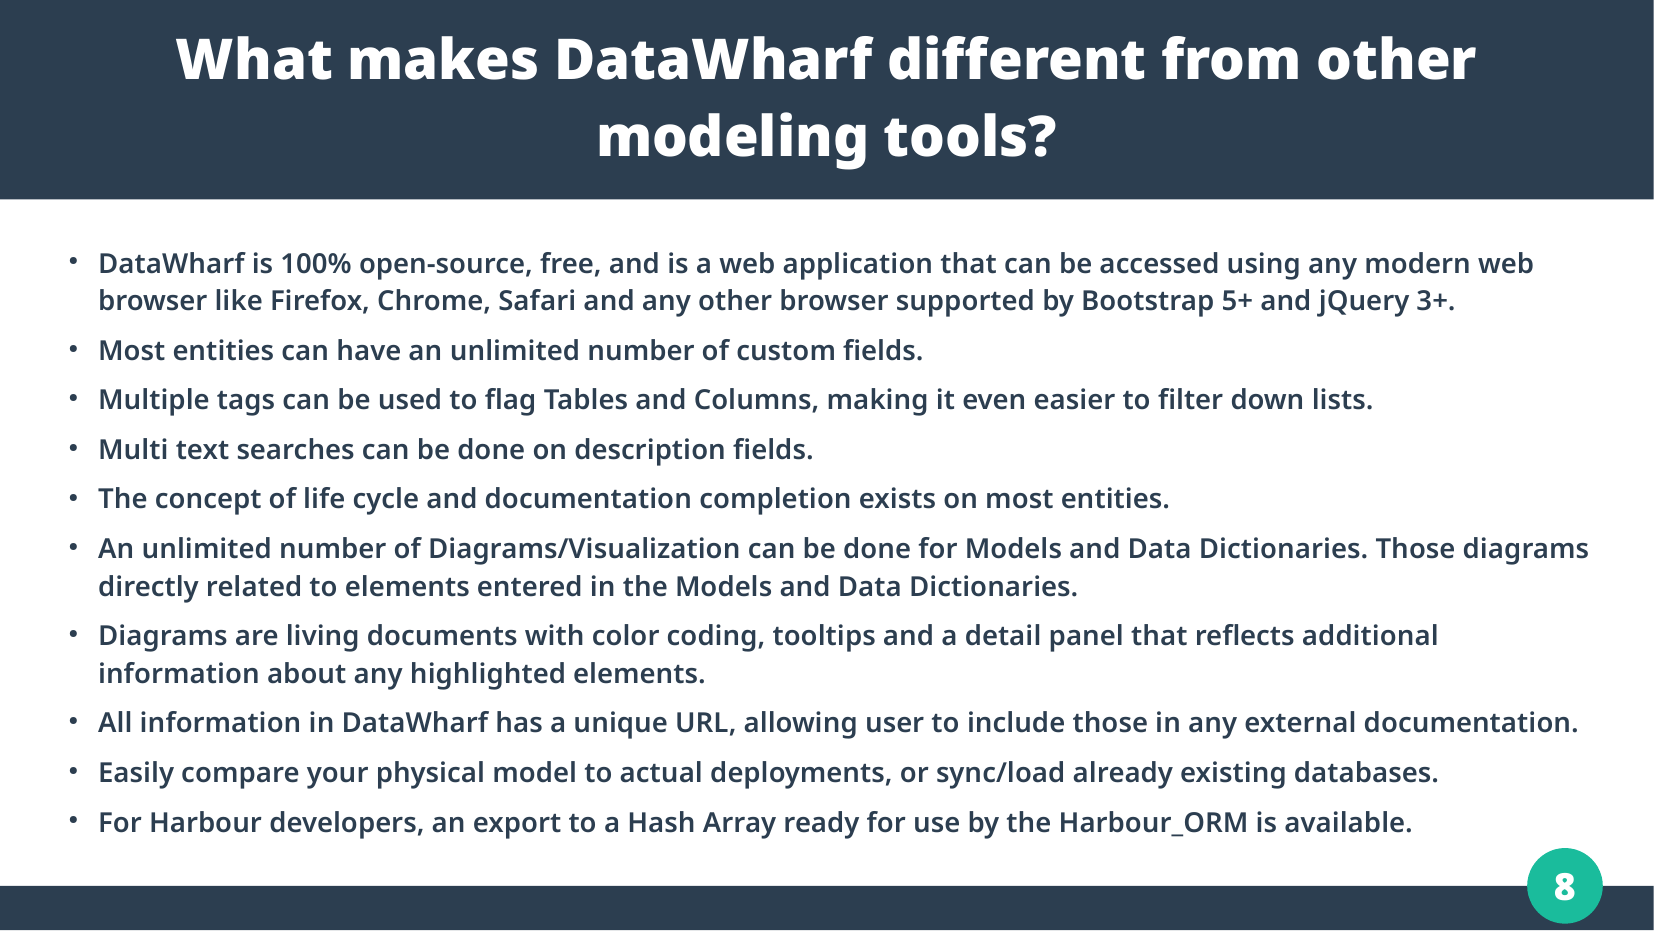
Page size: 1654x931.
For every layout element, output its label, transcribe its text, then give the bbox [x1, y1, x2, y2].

list DataWharf is 100% open-source, free, and is a web application that can be accessed using any modern web browser like Firefox, Chrome, Safari and any other browser supported by Bootstrap 5+ and jQuery 3+. Most entities can have an unlimited number of custom fields. Multiple tags can be used to flag Tables and Columns, making it even easier to filter down lists. Multi text searches can be done on description fields. The concept of life cycle and documentation completion exists on most entities. An unlimited number of Diagrams/Visualization can be done for Models and Data Dictionaries. Those diagrams directly related to elements entered in the Models and Data Dictionaries. Diagrams are living documents with color coding, tooltips and a detail panel that reflects additional information about any highlighted elements. All information in DataWharf has a unique URL, allowing user to include those in any external documentation. Easily compare your physical model to actual deployments, or sync/load already existing databases. For Harbour developers, an export to a Hash Array ready for use by the Harbour_ORM is available. [59, 243, 1595, 864]
title What makes DataWharf different from other modeling tools? [59, 37, 1595, 156]
